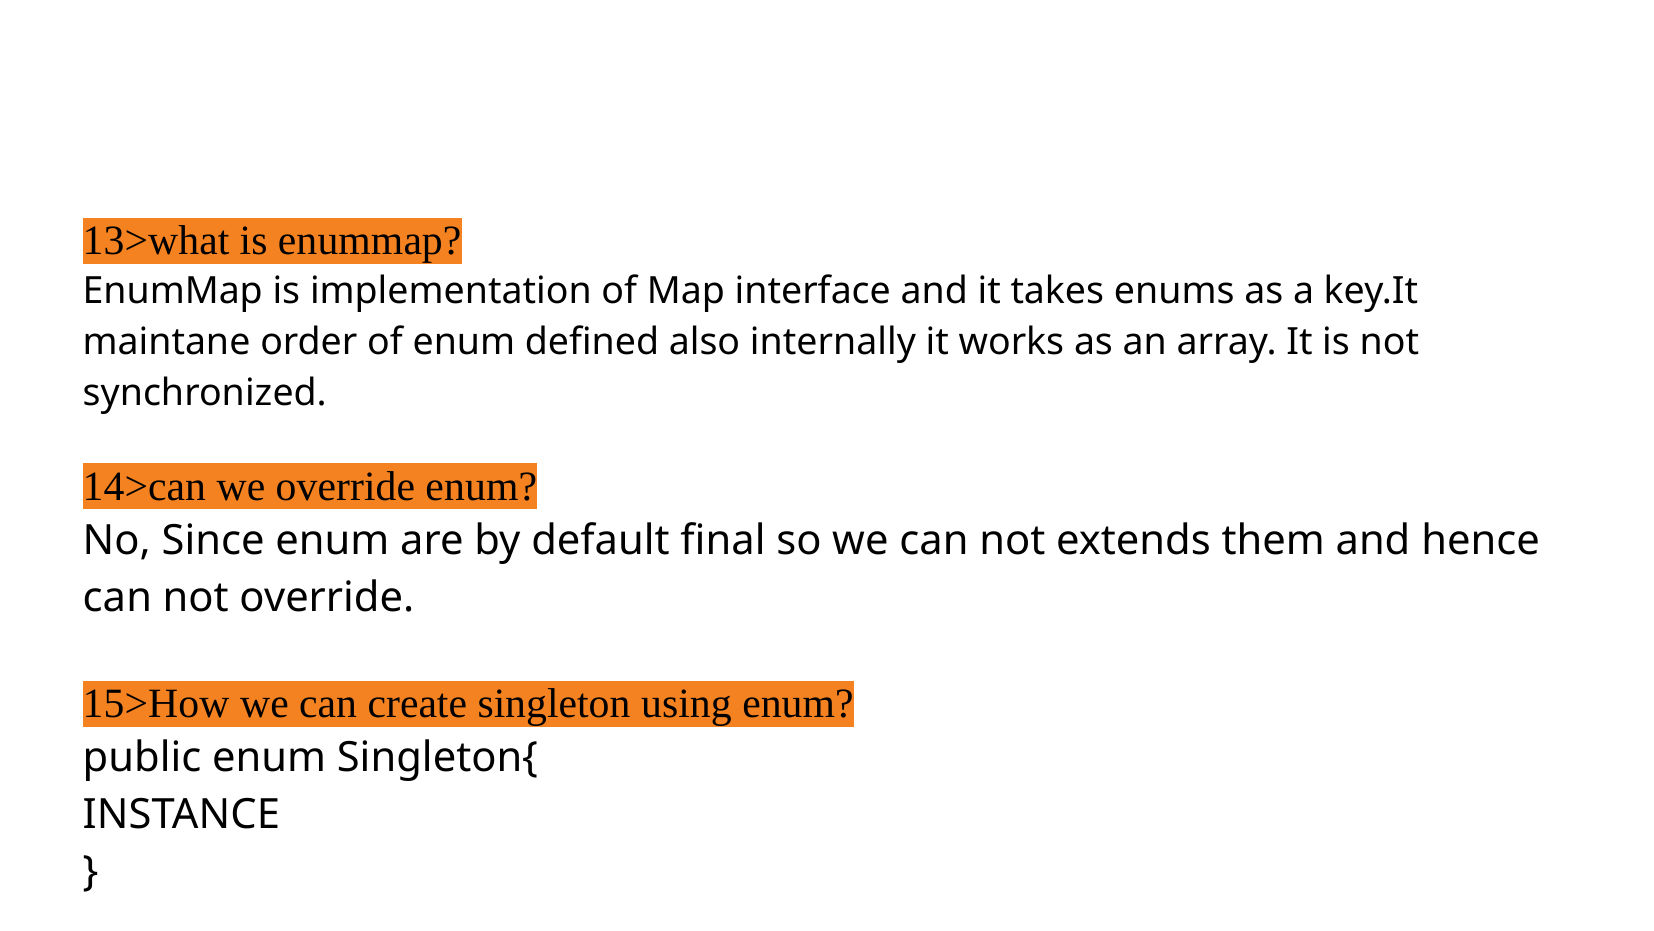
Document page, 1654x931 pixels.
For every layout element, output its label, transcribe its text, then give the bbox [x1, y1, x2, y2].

subtitle 13>what is enummap? EnumMap is implementation of Map interface and it takes enums as a key.It maintane order of enum defined also internally it works as an array. It is not synchronized. 14>can we override enum? No, Since enum are by default final so we can not extends them and hence can not override. 15>How we can create singleton using enum? public enum Singleton{ INSTANCE } [82, 217, 1571, 902]
